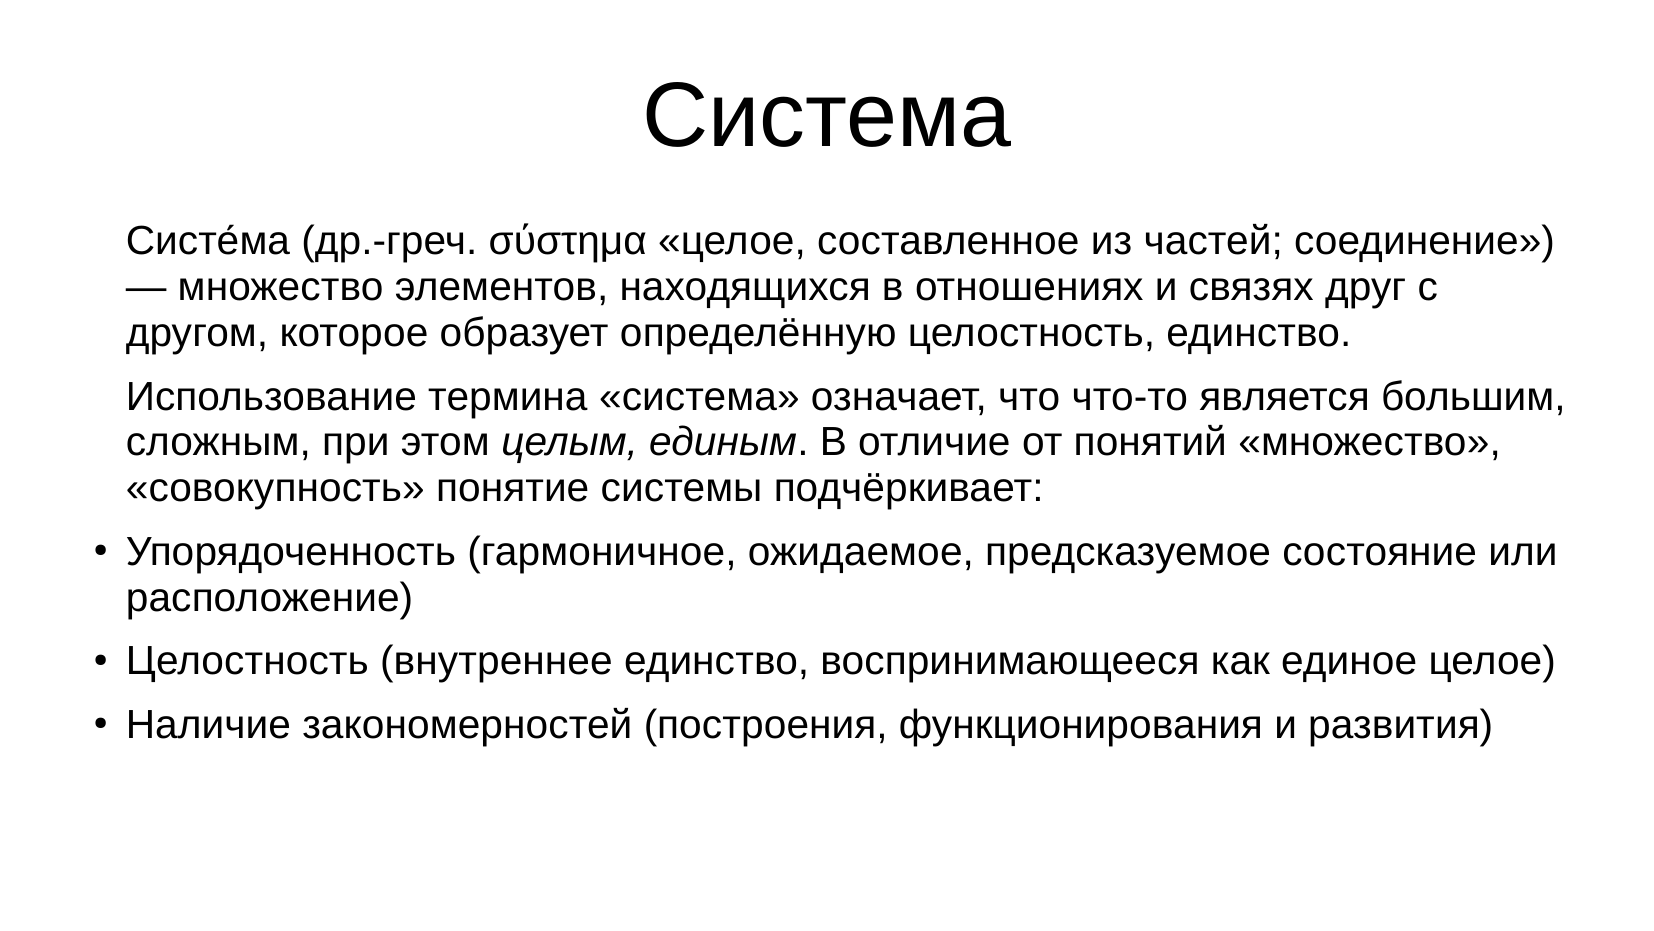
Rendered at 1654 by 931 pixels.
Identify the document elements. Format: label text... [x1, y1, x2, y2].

list Систе́ма (др.-греч. σύστημα «целое, составленное из частей; соединение») — множество элементов, находящихся в отношениях и связях друг с другом, которое образует определённую целостность, единство. Использование термина «система» означает, что что-то является большим, сложным, при этом целым, единым. В отличие от понятий «множество», «совокупность» понятие системы подчёркивает: Упорядоченность (гармоничное, ожидаемое, предсказуемое состояние или расположение) Целостность (внутреннее единство, воспринимающееся как единое целое) Наличие закономерностей (построения, функционирования и развития) [82, 217, 1571, 758]
title Система [82, 37, 1571, 193]
